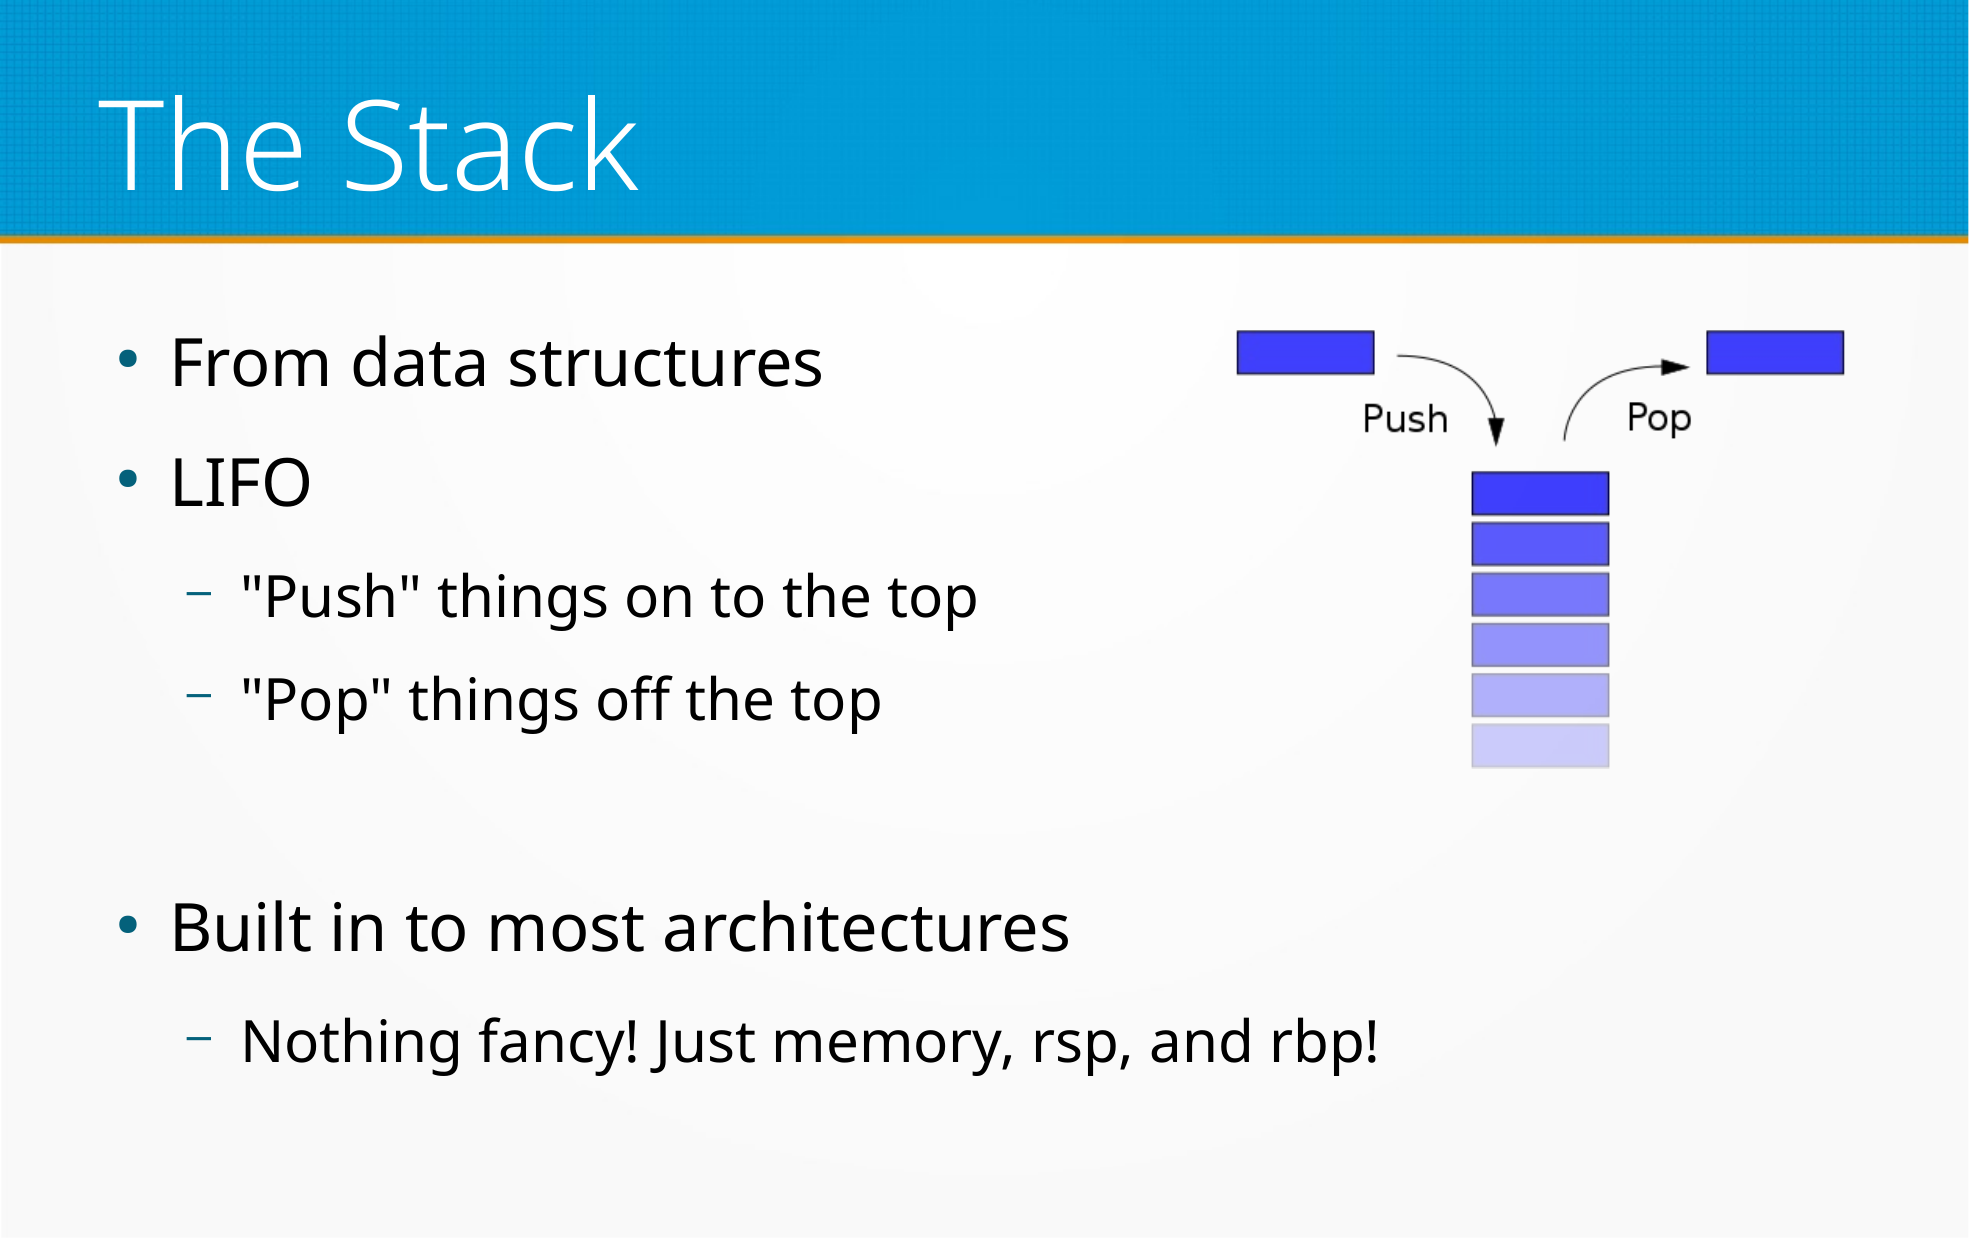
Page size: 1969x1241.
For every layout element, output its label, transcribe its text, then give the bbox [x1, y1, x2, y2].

title The Stack [98, 19, 1870, 227]
picture [0, 233, 1969, 1241]
list From data structures LIFO "Push" things on to the top "Pop" things off the top Built in to most architectures Nothing fancy! Just memory, rsp, and rbp! [98, 315, 1861, 1081]
